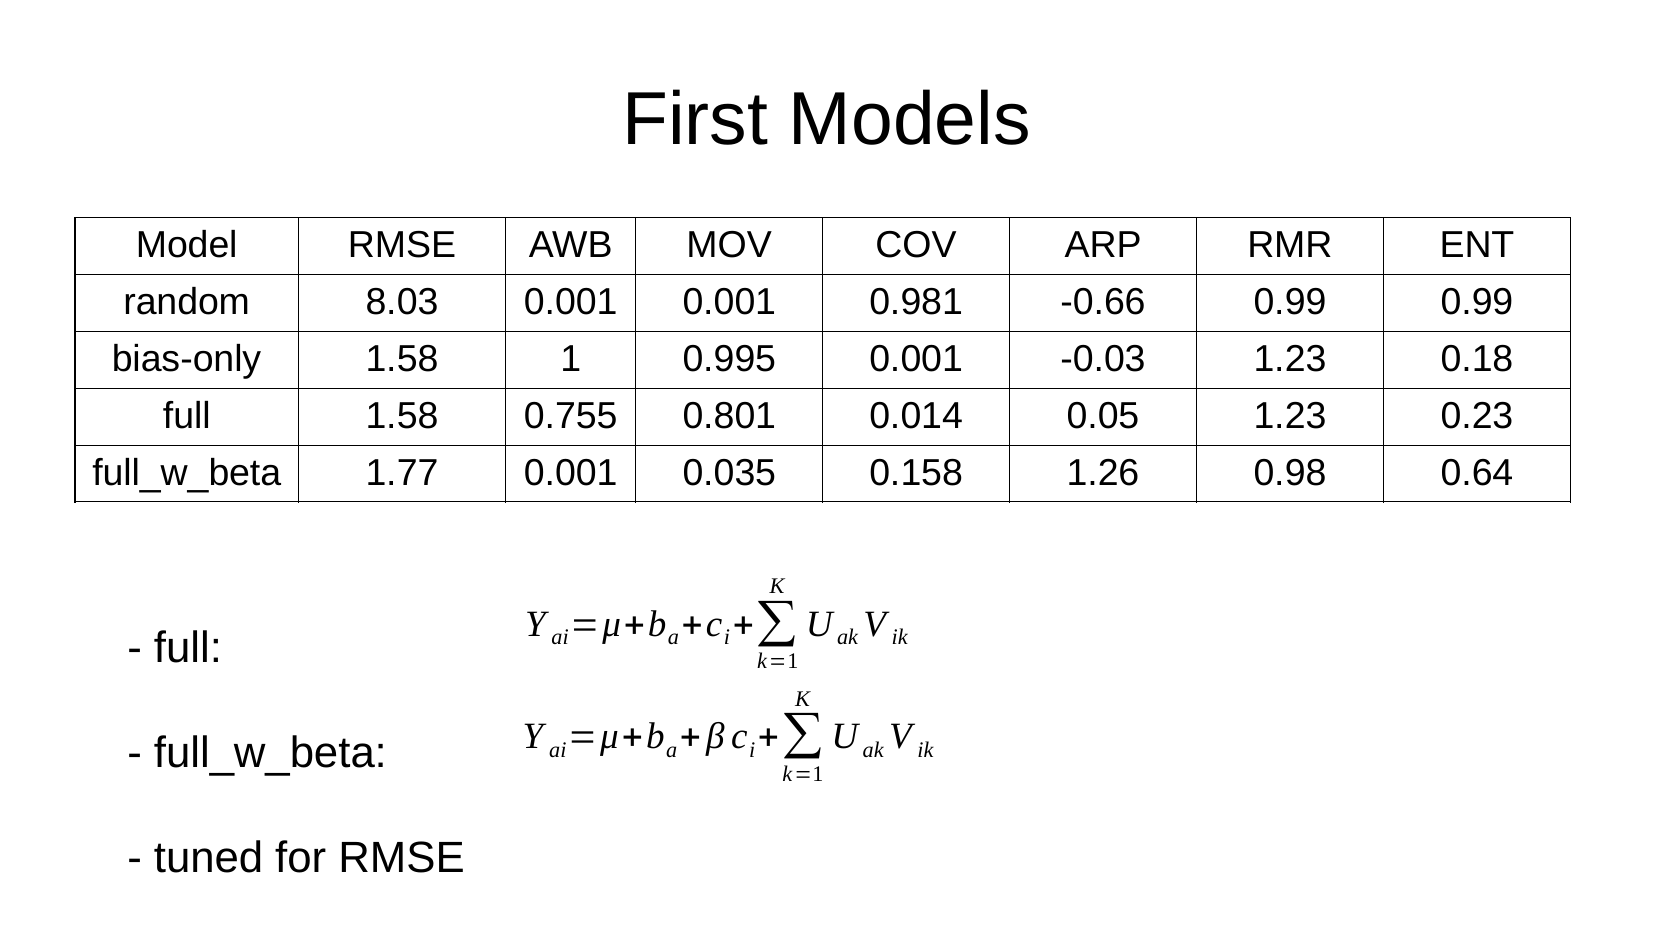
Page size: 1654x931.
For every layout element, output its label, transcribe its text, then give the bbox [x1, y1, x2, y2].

table_cell 0.001 [823, 332, 1009, 388]
table_header ENT [1384, 218, 1570, 274]
table_header RMR [1197, 218, 1383, 274]
table_header Model [76, 218, 298, 274]
table_cell 0.995 [636, 332, 822, 388]
table_cell 8.03 [299, 275, 505, 331]
table_cell -0.66 [1010, 275, 1196, 331]
table_cell 0.98 [1197, 446, 1383, 501]
text_box [524, 573, 913, 675]
table_cell 0.755 [506, 389, 635, 445]
table_cell 1.58 [299, 389, 505, 445]
table_cell 0.18 [1384, 332, 1570, 388]
table_cell 0.158 [823, 446, 1009, 501]
title First Models [82, 36, 1571, 193]
table_cell 0.99 [1197, 275, 1383, 331]
table_cell 0.001 [506, 446, 635, 501]
table_cell 1.58 [299, 332, 505, 388]
table_header MOV [636, 218, 822, 274]
table_cell full_w_beta [76, 446, 298, 501]
table_cell -0.03 [1010, 332, 1196, 388]
table_cell 0.05 [1010, 389, 1196, 445]
table_cell 0.035 [636, 446, 822, 501]
table_cell 0.801 [636, 389, 822, 445]
text_box - full: - full_w_beta: - tuned for RMSE [112, 611, 638, 889]
table_cell 0.23 [1384, 389, 1570, 445]
table_header RMSE [299, 218, 505, 274]
text_box [522, 686, 938, 788]
table_header COV [823, 218, 1009, 274]
table_cell random [76, 275, 298, 331]
table_cell 1.77 [299, 446, 505, 501]
table_cell full [76, 389, 298, 445]
table_cell 0.014 [823, 389, 1009, 445]
table_cell 0.64 [1384, 446, 1570, 501]
table_cell 0.001 [506, 275, 635, 331]
table_header ARP [1010, 218, 1196, 274]
table_cell 0.981 [823, 275, 1009, 331]
table_cell 1.23 [1197, 332, 1383, 388]
table_header AWB [506, 218, 635, 274]
table_cell 1.23 [1197, 389, 1383, 445]
table_cell 1.26 [1010, 446, 1196, 501]
table_cell bias-only [76, 332, 298, 388]
table_cell 1 [506, 332, 635, 388]
table_cell 0.99 [1384, 275, 1570, 331]
table_cell 0.001 [636, 275, 822, 331]
